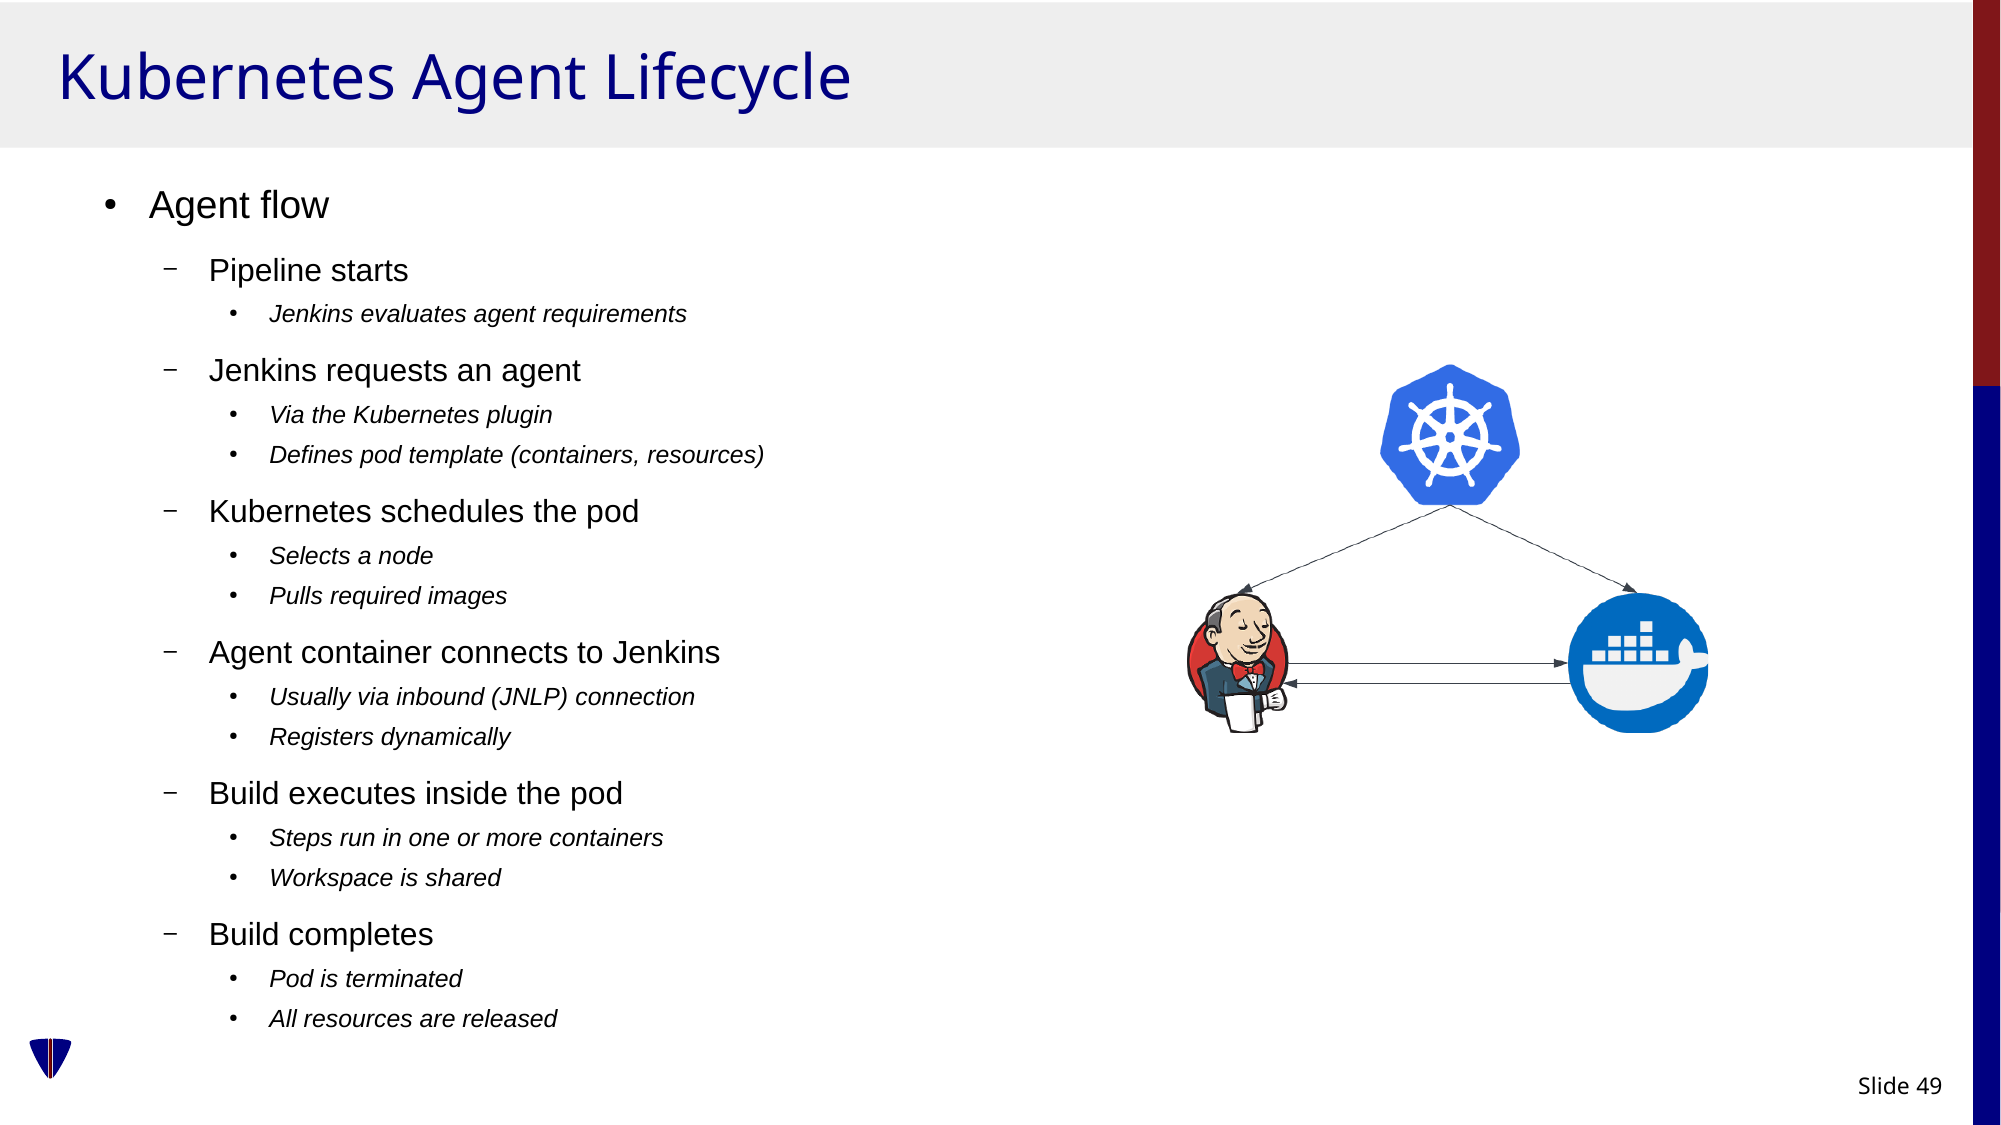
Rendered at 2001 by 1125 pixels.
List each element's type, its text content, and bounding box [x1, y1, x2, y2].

title Kubernetes Agent Lifecycle [0, 2, 1973, 148]
list Agent flow Pipeline starts Jenkins evaluates agent requirements Jenkins requests an agent Via the Kubernetes plugin Defines pod template (containers, resources) Kubernetes schedules the pod Selects a node Pulls required images Agent container connects to Jenkins Usually via inbound (JNLP) connection Registers dynamically Build executes inside the pod Steps run in one or more containers Workspace is shared Build completes Pod is terminated All resources are released [88, 177, 1123, 1034]
picture [1151, 329, 1743, 768]
